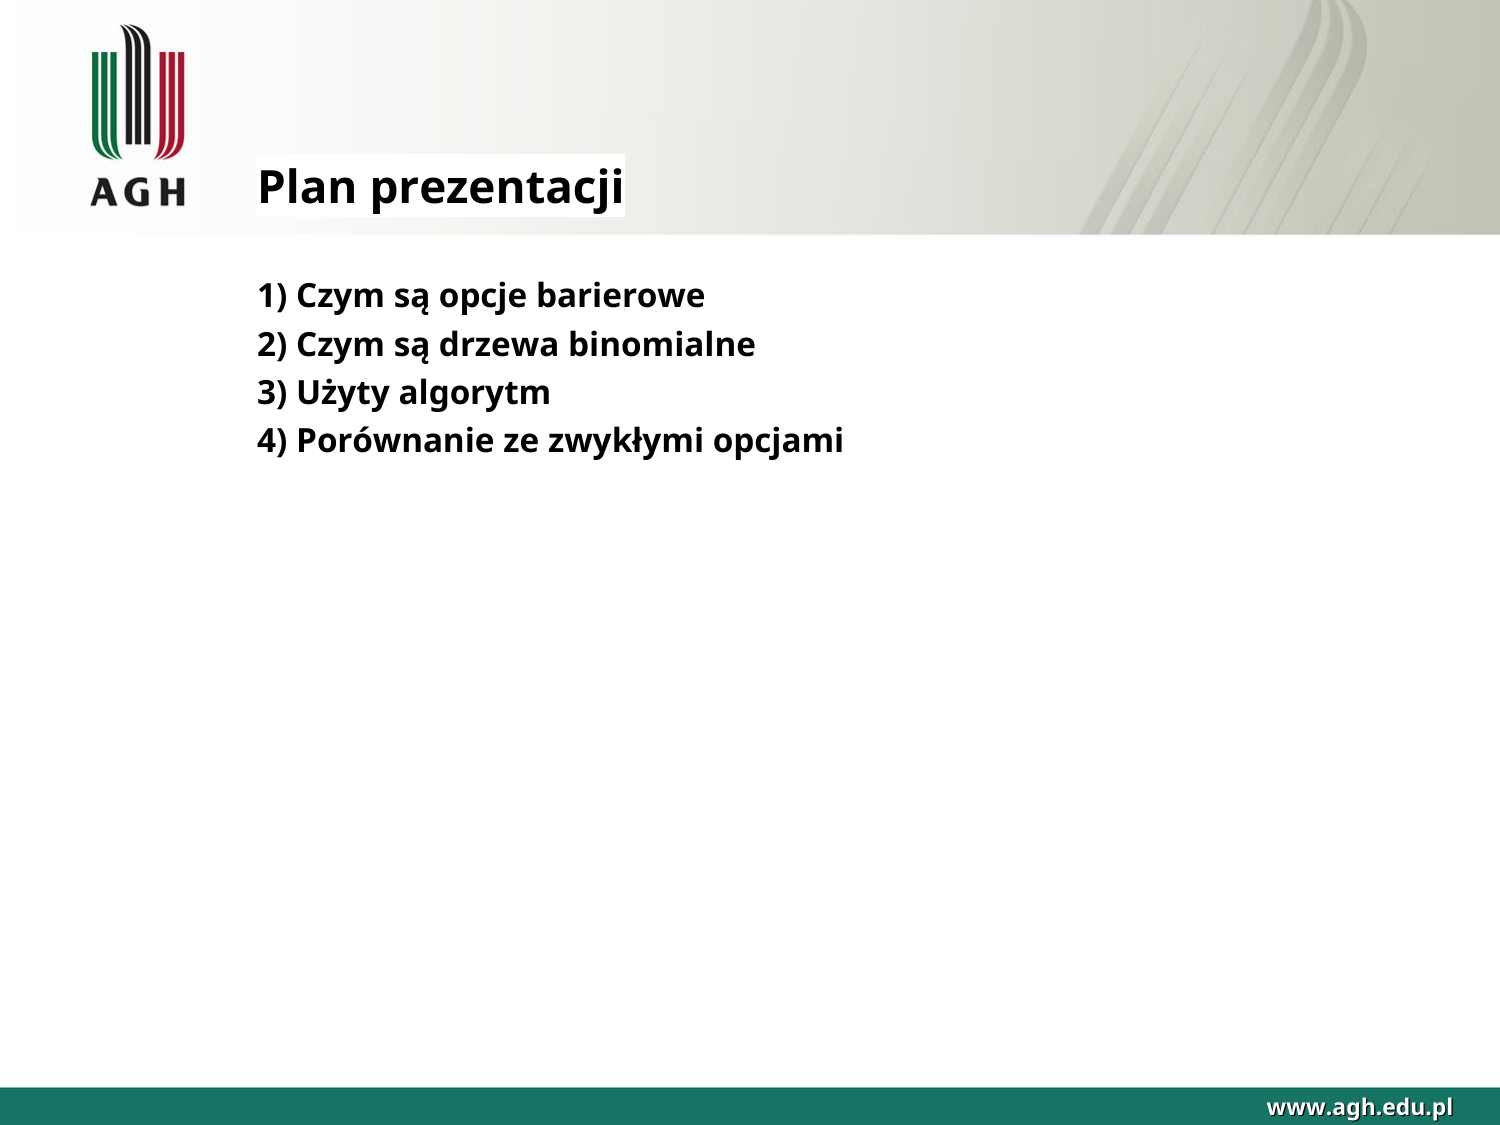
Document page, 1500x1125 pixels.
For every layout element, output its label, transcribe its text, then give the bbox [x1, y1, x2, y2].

title Plan prezentacji [242, 137, 1425, 233]
picture [0, 0, 1500, 1125]
text_box www.agh.edu.pl [1251, 1084, 1500, 1125]
list Czym są opcje barierowe Czym są drzewa binomialne Użyty algorytm Porównanie ze zwykłymi opcjami [242, 267, 1425, 1005]
